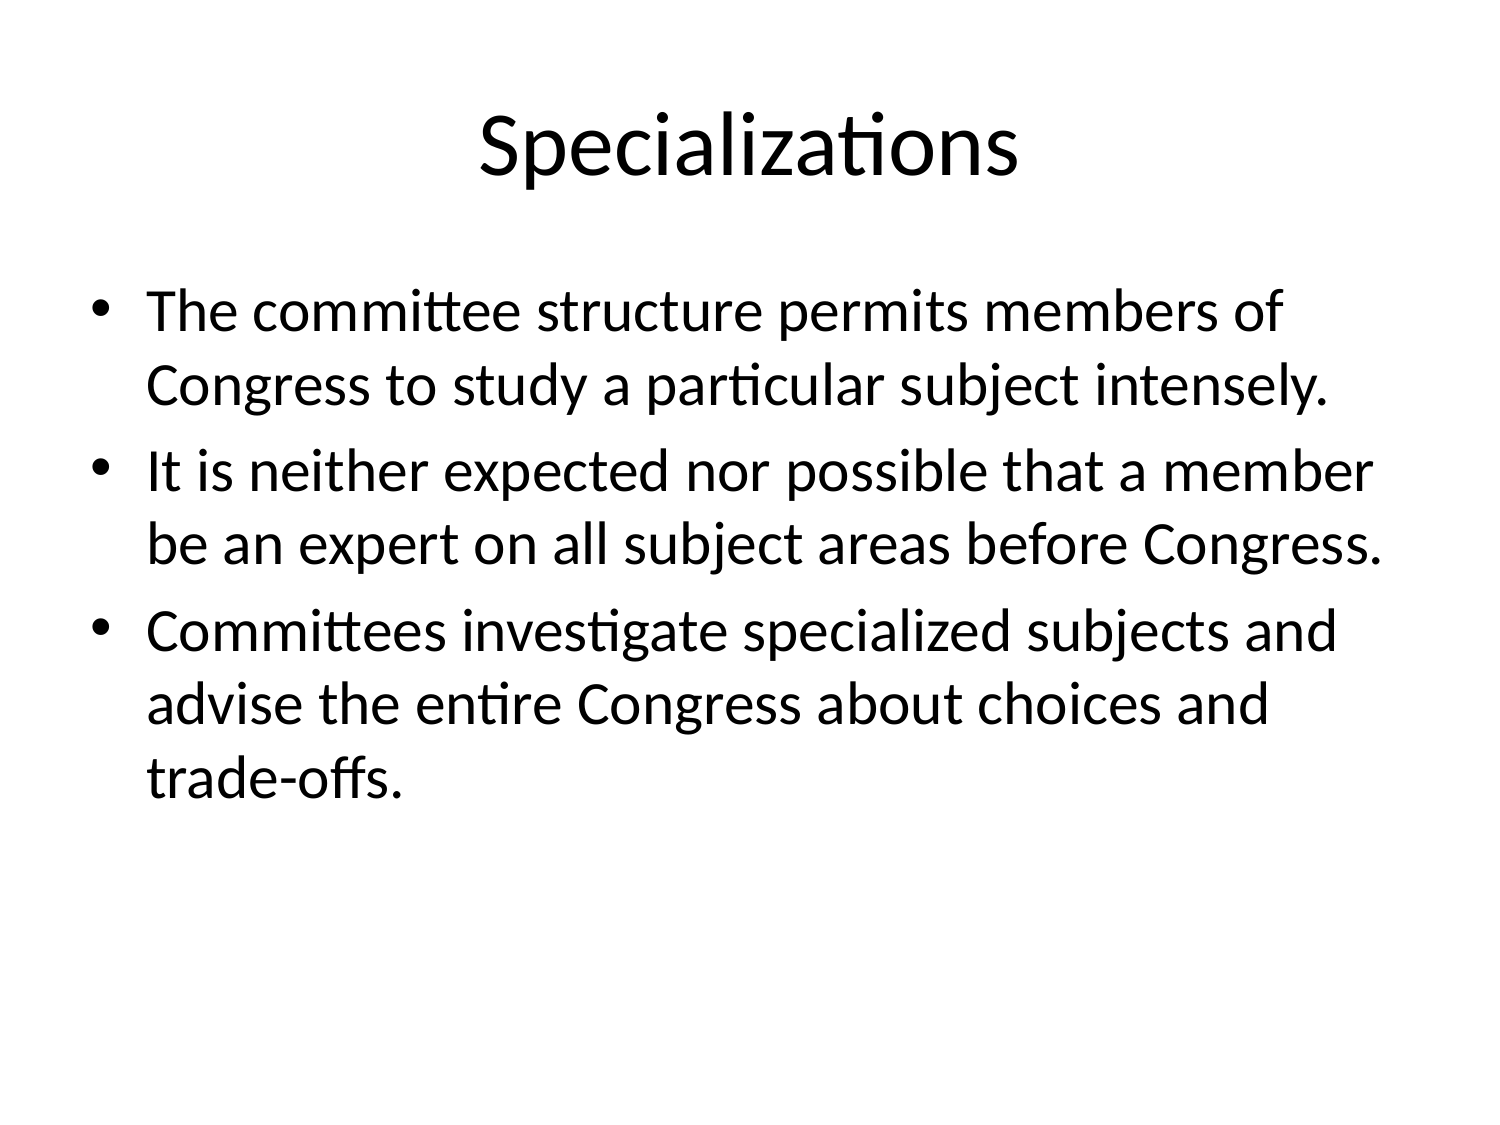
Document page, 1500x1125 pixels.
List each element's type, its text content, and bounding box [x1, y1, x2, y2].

list The committee structure permits members of Congress to study a particular subject intensely. It is neither expected nor possible that a member be an expert on all subject areas before Congress. Committees investigate specialized subjects and advise the entire Congress about choices and trade-offs. [75, 262, 1425, 1005]
title Specializations [75, 45, 1425, 233]
